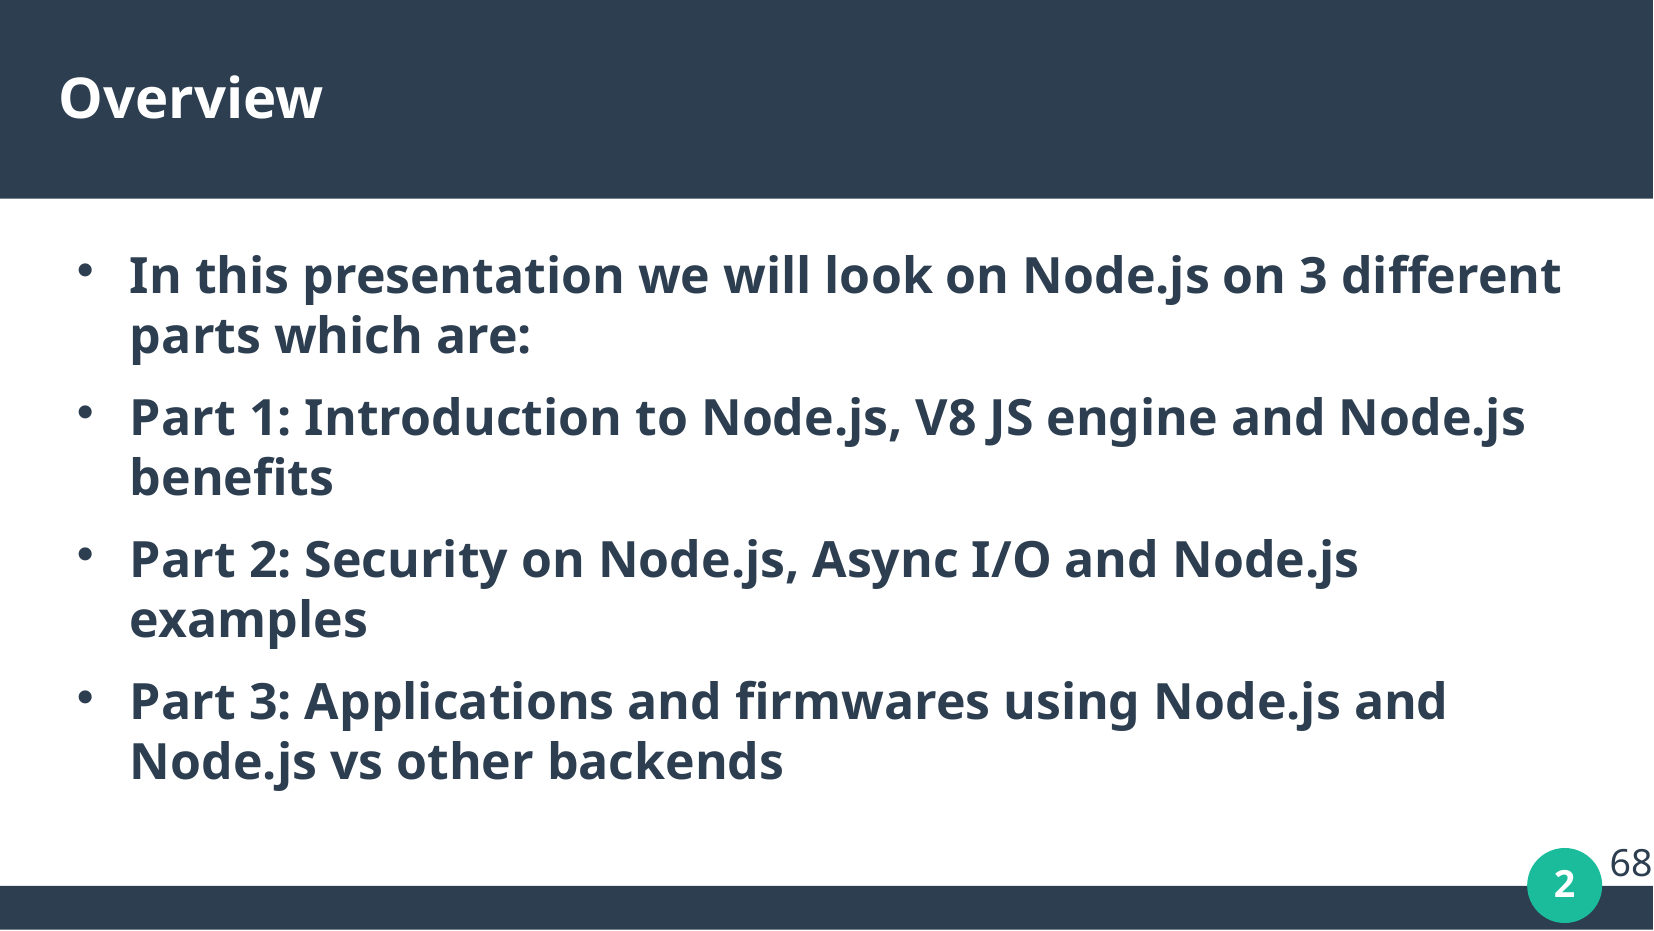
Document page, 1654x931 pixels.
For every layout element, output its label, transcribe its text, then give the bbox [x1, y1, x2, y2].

list In this presentation we will look on Node.js on 3 different parts which are: Part 1: Introduction to Node.js, V8 JS engine and Node.js benefits Part 2: Security on Node.js, Async I/O and Node.js examples Part 3: Applications and firmwares using Node.js and Node.js vs other backends [59, 243, 1594, 864]
text_box 68 [1588, 830, 1654, 899]
title Overview [59, 37, 1594, 155]
